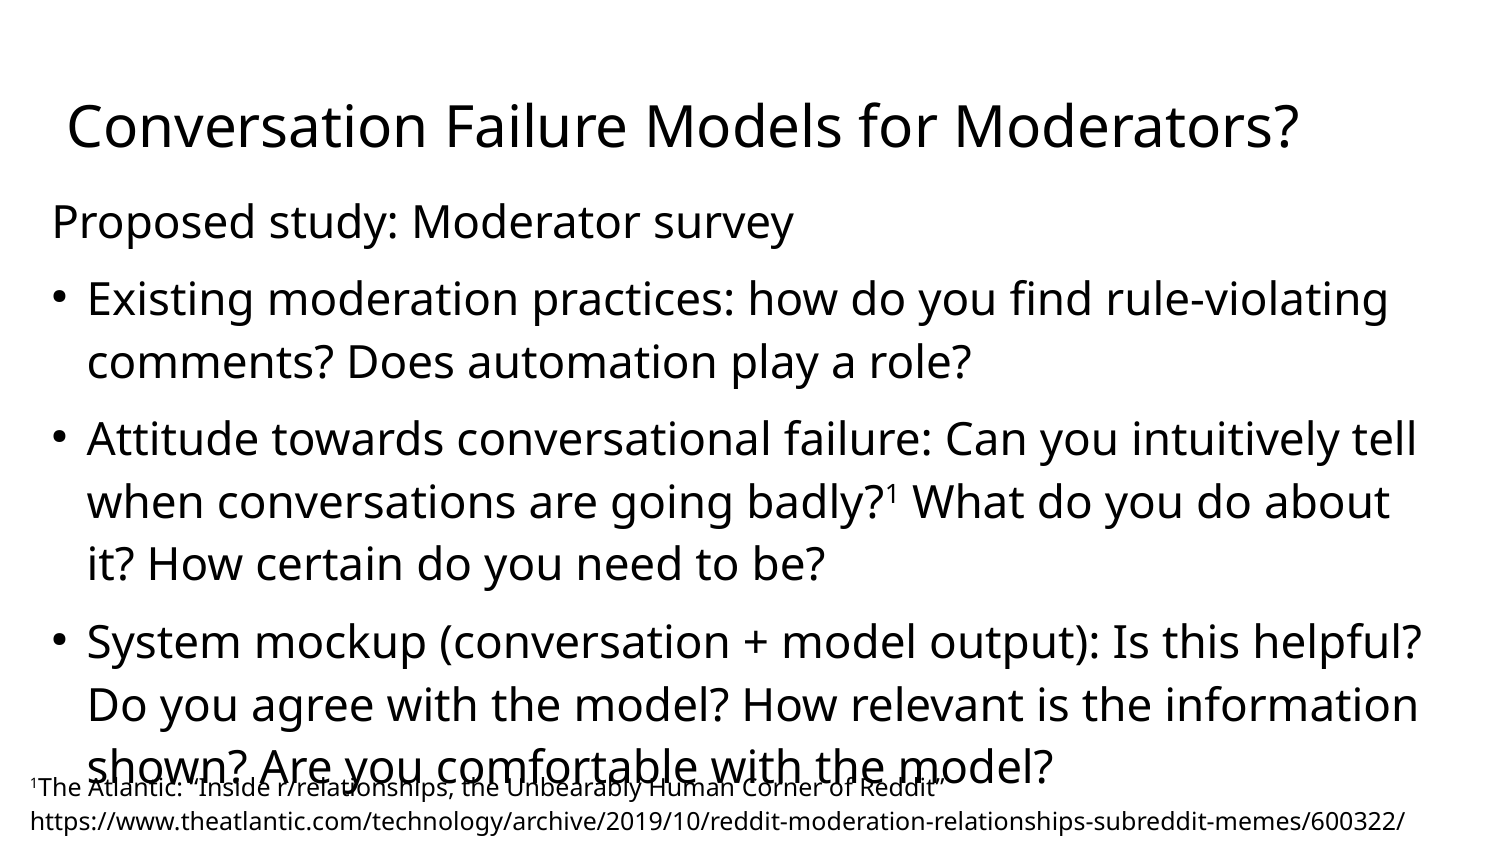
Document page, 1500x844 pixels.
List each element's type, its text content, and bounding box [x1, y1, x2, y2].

title Conversation Failure Models for Moderators? [51, 74, 1450, 168]
text_box Proposed study: Moderator survey Existing moderation practices: how do you find rule-violating comments? Does automation play a role? Attitude towards conversational failure: Can you intuitively tell when conversations are going badly?1 What do you do about it? How certain do you need to be? System mockup (conversation + model output): Is this helpful? Do you agree with the model? How relevant is the information shown? Are you comfortable with the model? [51, 189, 1449, 762]
text_box 1The Atlantic: “Inside r/relationships, the Unbearably Human Corner of Reddit” https://www.theatlantic.com/technology/archive/2019/10/reddit-moderation-relationships-subreddit-memes/600322/ [15, 762, 1486, 843]
